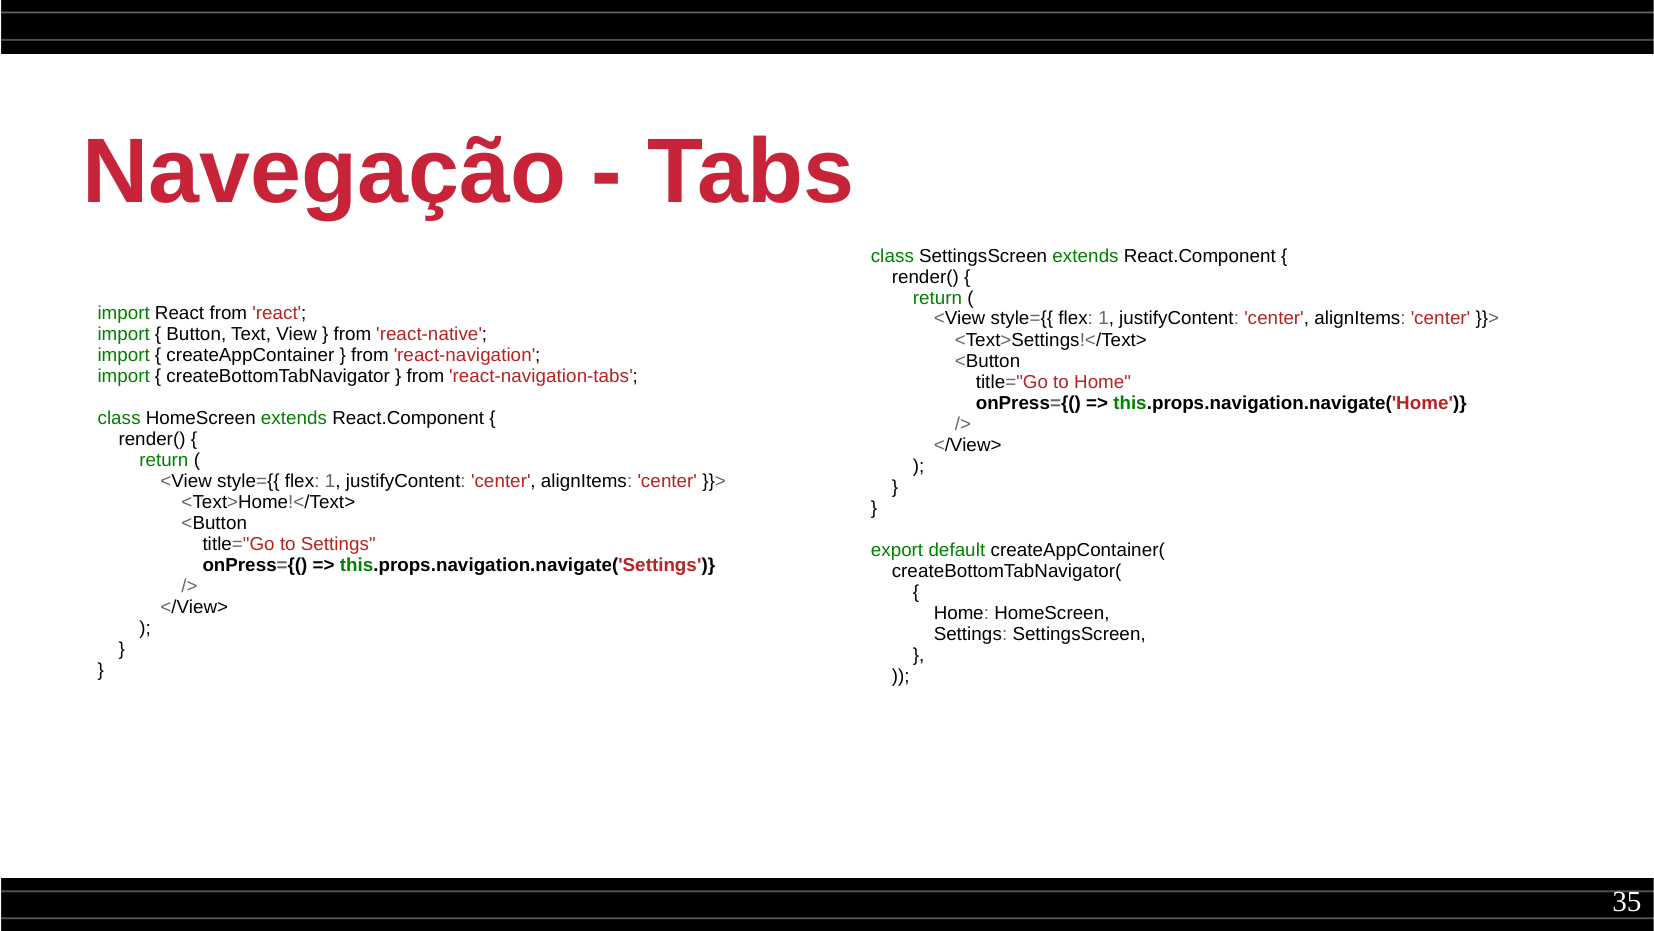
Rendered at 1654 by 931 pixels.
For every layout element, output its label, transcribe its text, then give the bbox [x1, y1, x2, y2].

title Navegação - Tabs [82, 92, 1571, 249]
text_box class SettingsScreen extends React.Component { render() { return ( <View style={{ flex: 1, justifyContent: 'center', alignItems: 'center' }}> <Text>Settings!</Text> <Button title="Go to Home" onPress={() => this.props.navigation.navigate('Home')} /> </View> ); } } export default createAppContainer( createBottomTabNavigator( { Home: HomeScreen, Settings: SettingsScreen, }, )); [856, 237, 1555, 715]
picture [1, 878, 1654, 931]
text_box import React from 'react'; import { Button, Text, View } from 'react-native'; import { createAppContainer } from 'react-navigation'; import { createBottomTabNavigator } from 'react-navigation-tabs'; class HomeScreen extends React.Component { render() { return ( <View style={{ flex: 1, justifyContent: 'center', alignItems: 'center' }}> <Text>Home!</Text> <Button title="Go to Settings" onPress={() => this.props.navigation.navigate('Settings')} /> </View> ); } } [82, 294, 752, 731]
picture [1, 0, 1654, 54]
